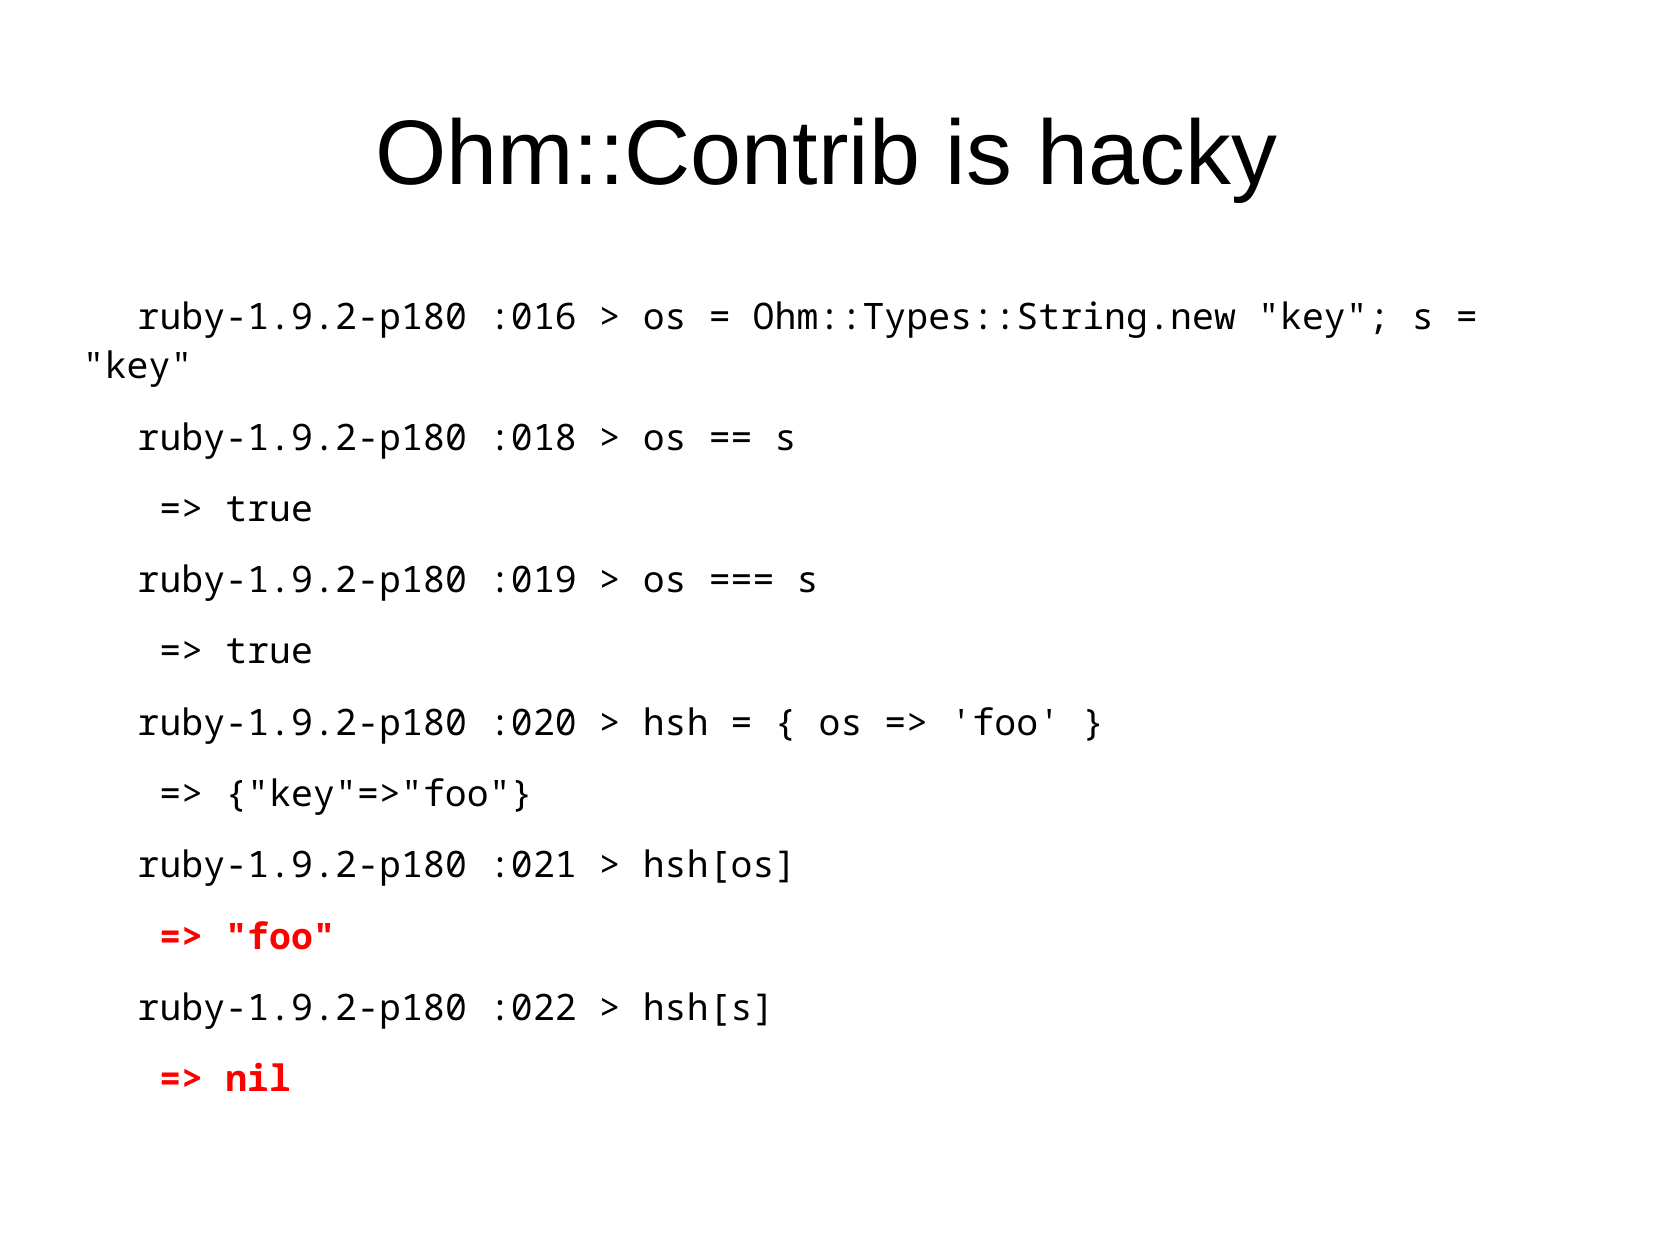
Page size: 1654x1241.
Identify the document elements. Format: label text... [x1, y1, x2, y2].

title Ohm::Contrib is hacky [82, 49, 1571, 257]
list ruby-1.9.2-p180 :016 > os = Ohm::Types::String.new "key"; s = "key" ruby-1.9.2-p180 :018 > os == s => true ruby-1.9.2-p180 :019 > os === s => true ruby-1.9.2-p180 :020 > hsh = { os => 'foo' } => {"key"=>"foo"} ruby-1.9.2-p180 :021 > hsh[os] => "foo" ruby-1.9.2-p180 :022 > hsh[s] => nil [82, 290, 1571, 1109]
